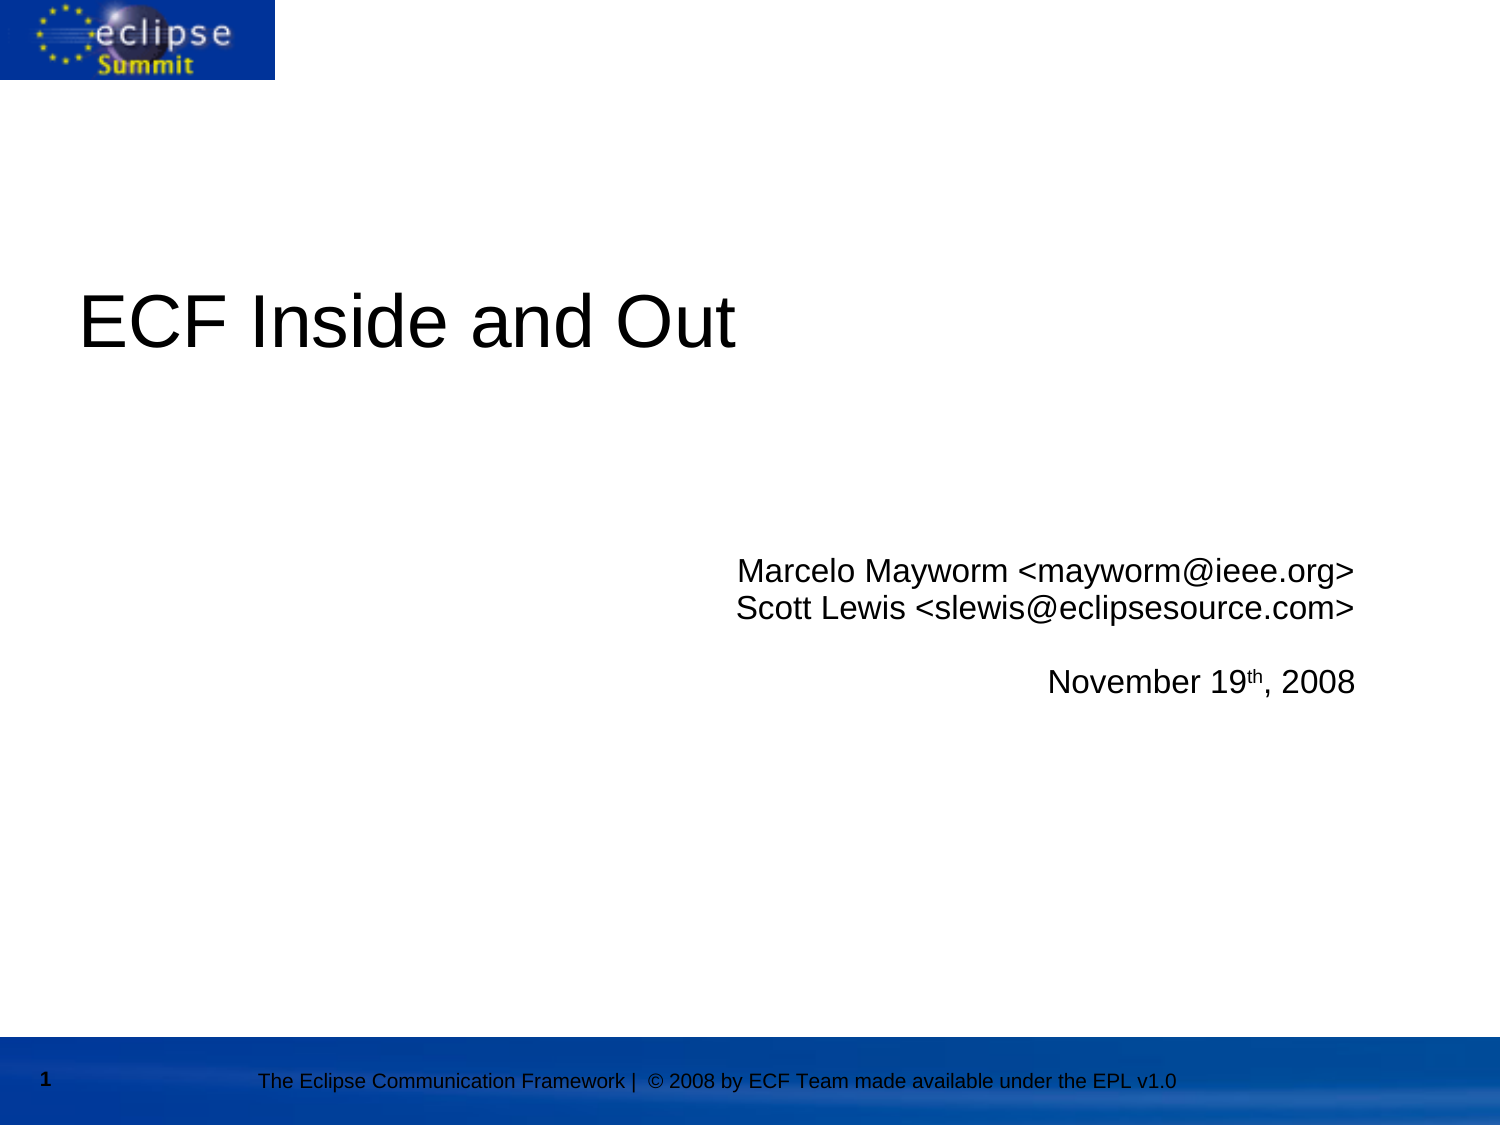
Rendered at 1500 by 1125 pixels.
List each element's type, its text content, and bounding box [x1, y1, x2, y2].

picture [0, 1037, 1500, 1125]
picture [0, 0, 275, 80]
title ECF Inside and Out [64, 279, 1369, 522]
subtitle Marcelo Mayworm <mayworm@ieee.org> Scott Lewis <slewis@eclipsesource.com> November 19th, 2008 [319, 544, 1371, 770]
